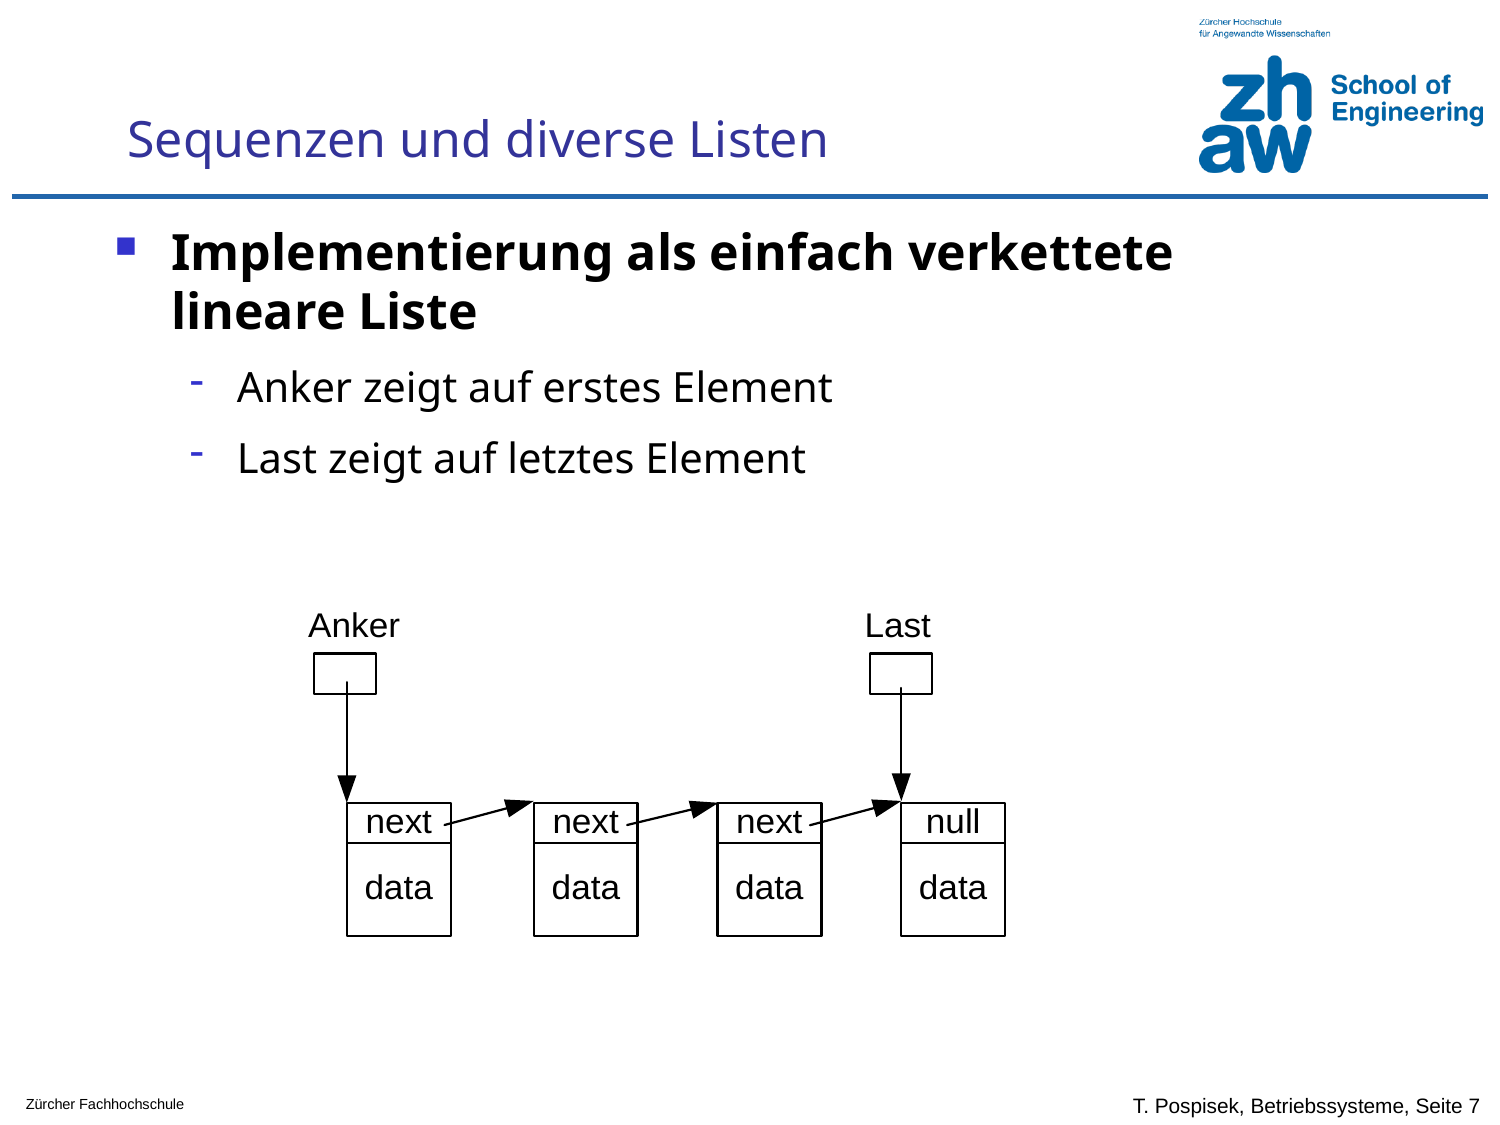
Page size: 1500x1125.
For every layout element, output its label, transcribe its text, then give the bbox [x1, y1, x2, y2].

picture [300, 587, 1038, 942]
picture [1199, 19, 1483, 173]
title Sequenzen und diverse Listen [112, 50, 1391, 175]
list Implementierung als einfach verkettete lineare Liste Anker zeigt auf erstes Element Last zeigt auf letztes Element [99, 212, 1200, 938]
